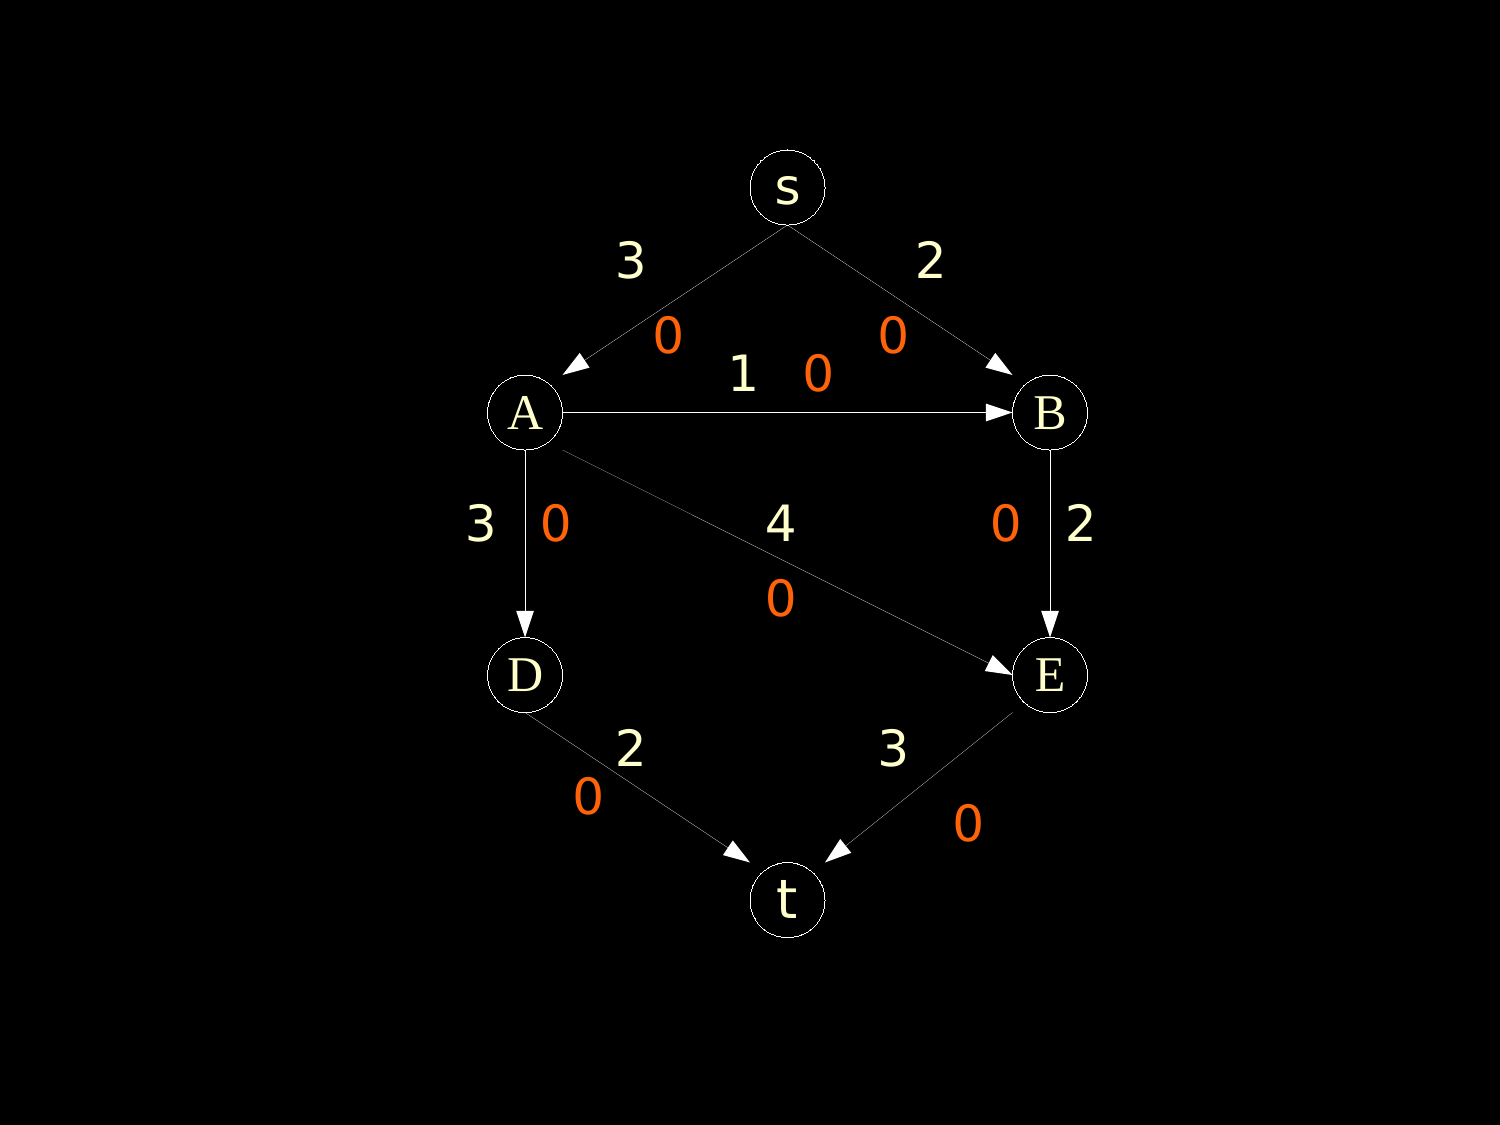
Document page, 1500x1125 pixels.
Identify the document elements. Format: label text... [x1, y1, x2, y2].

text_box t [750, 862, 826, 938]
text_box 3 [862, 712, 938, 788]
text_box 3 [600, 224, 676, 300]
text_box A [487, 375, 563, 451]
text_box D [487, 637, 563, 713]
text_box 2 [900, 224, 976, 300]
text_box 0 [525, 487, 601, 563]
text_box B [1012, 375, 1088, 451]
text_box 0 [557, 760, 633, 836]
text_box 0 [937, 787, 1013, 863]
text_box 0 [637, 299, 713, 376]
text_box 0 [750, 562, 826, 638]
text_box E [1012, 637, 1088, 713]
text_box 1 [712, 337, 788, 413]
text_box 3 [450, 487, 525, 563]
text_box 0 [862, 299, 938, 376]
text_box 0 [975, 487, 1051, 563]
text_box s [750, 149, 826, 225]
text_box 0 [788, 337, 863, 413]
text_box 4 [750, 487, 826, 562]
text_box 2 [600, 712, 676, 788]
text_box 2 [1051, 487, 1126, 563]
